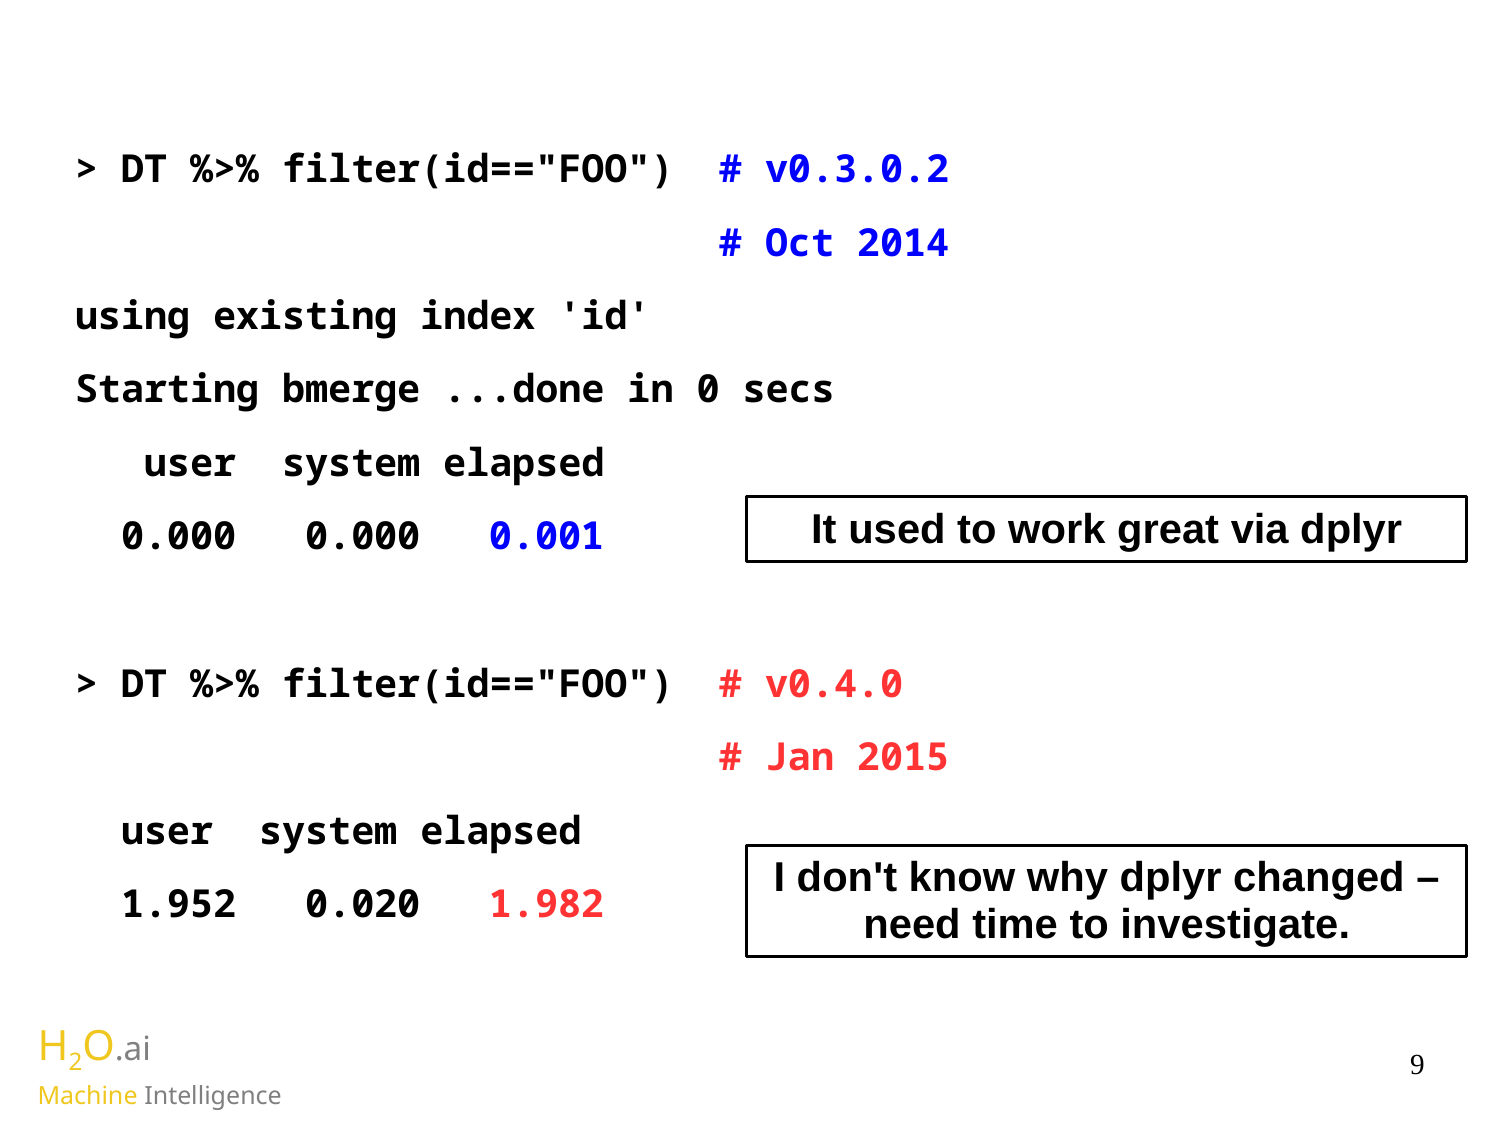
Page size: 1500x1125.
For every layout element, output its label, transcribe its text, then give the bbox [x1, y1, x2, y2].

text_box I don't know why dplyr changed – need time to investigate. [746, 845, 1467, 957]
text_box It used to work great via dplyr [746, 496, 1467, 562]
list > DT %>% filter(id=="FOO") # v0.3.0.2 # Oct 2014 using existing index 'id' Starting bmerge ...done in 0 secs user system elapsed 0.000 0.000 0.001 > DT %>% filter(id=="FOO") # v0.4.0 # Jan 2015 user system elapsed 1.952 0.020 1.982 [75, 67, 1425, 1006]
